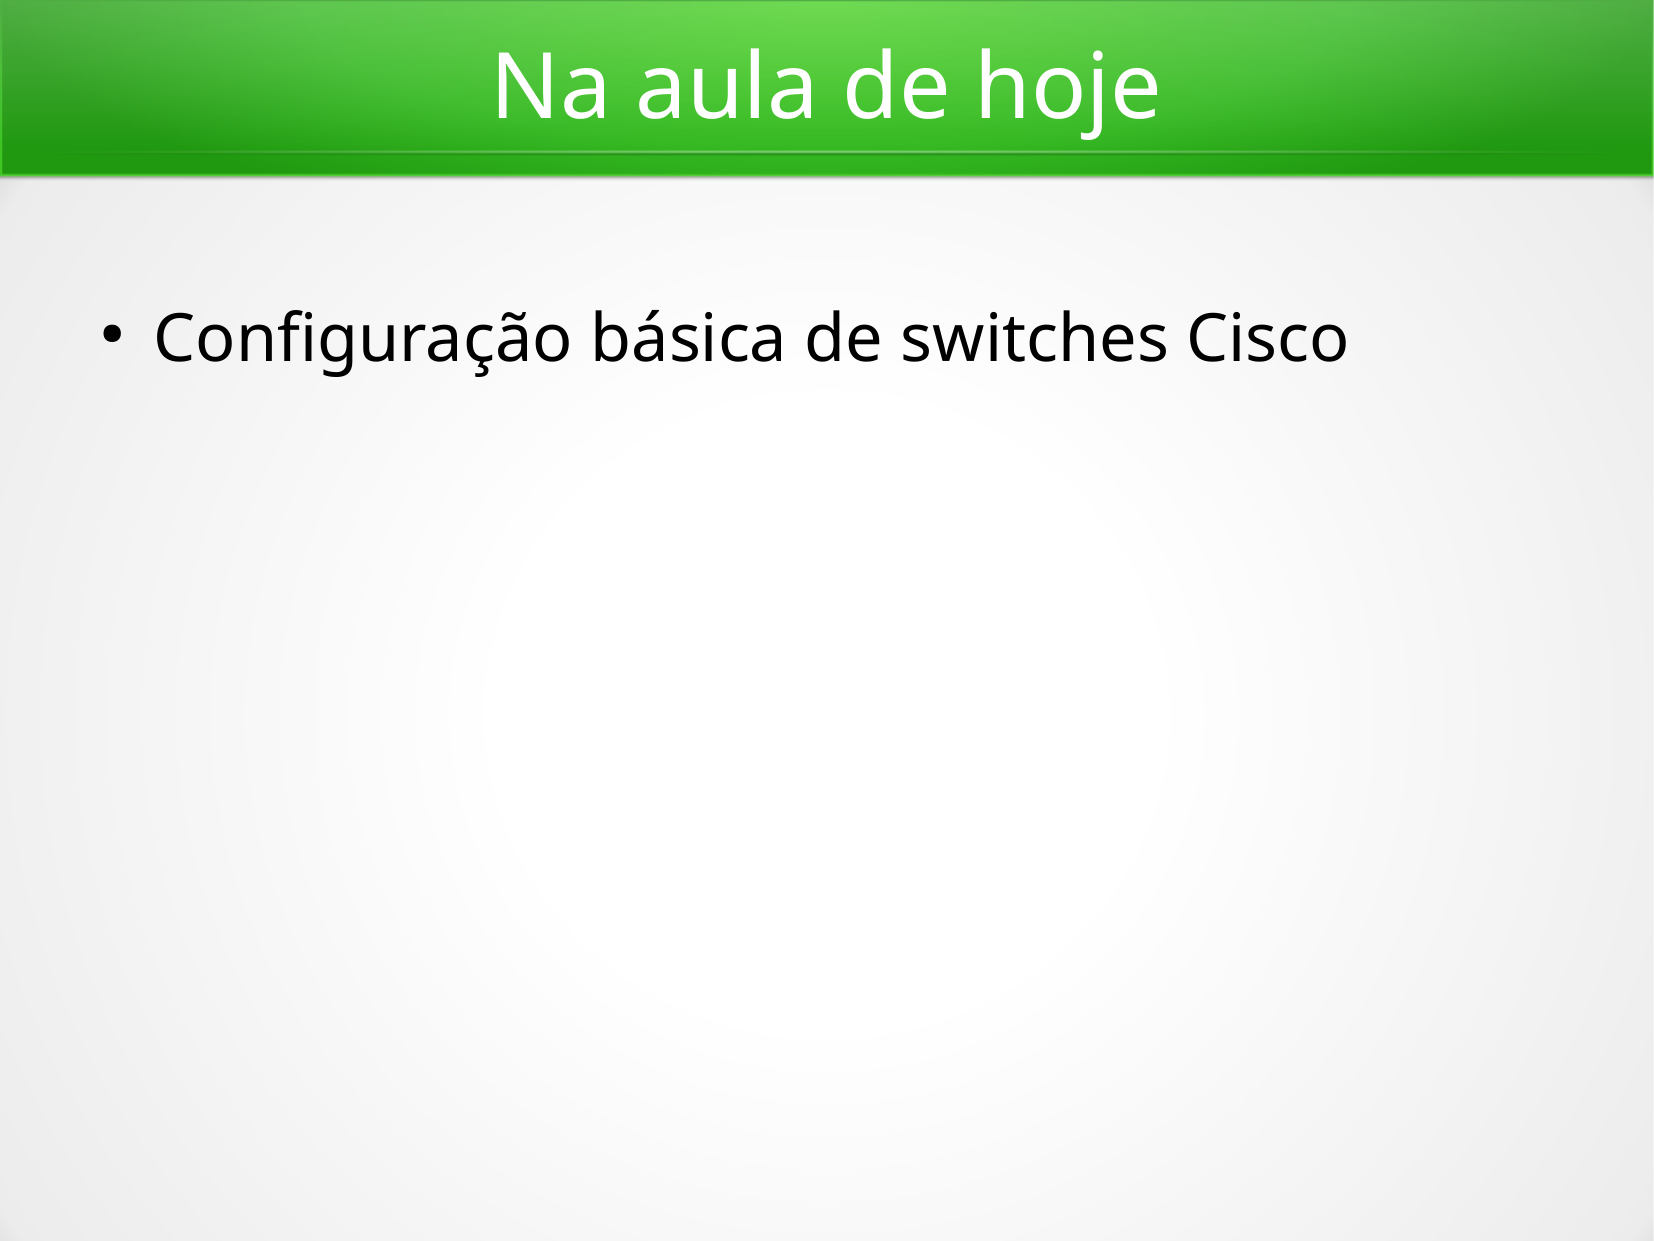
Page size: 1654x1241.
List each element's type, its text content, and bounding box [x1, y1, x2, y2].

list Configuração básica de switches Cisco [82, 290, 1571, 1010]
picture [0, 0, 1654, 1241]
title Na aula de hoje [82, 11, 1571, 154]
